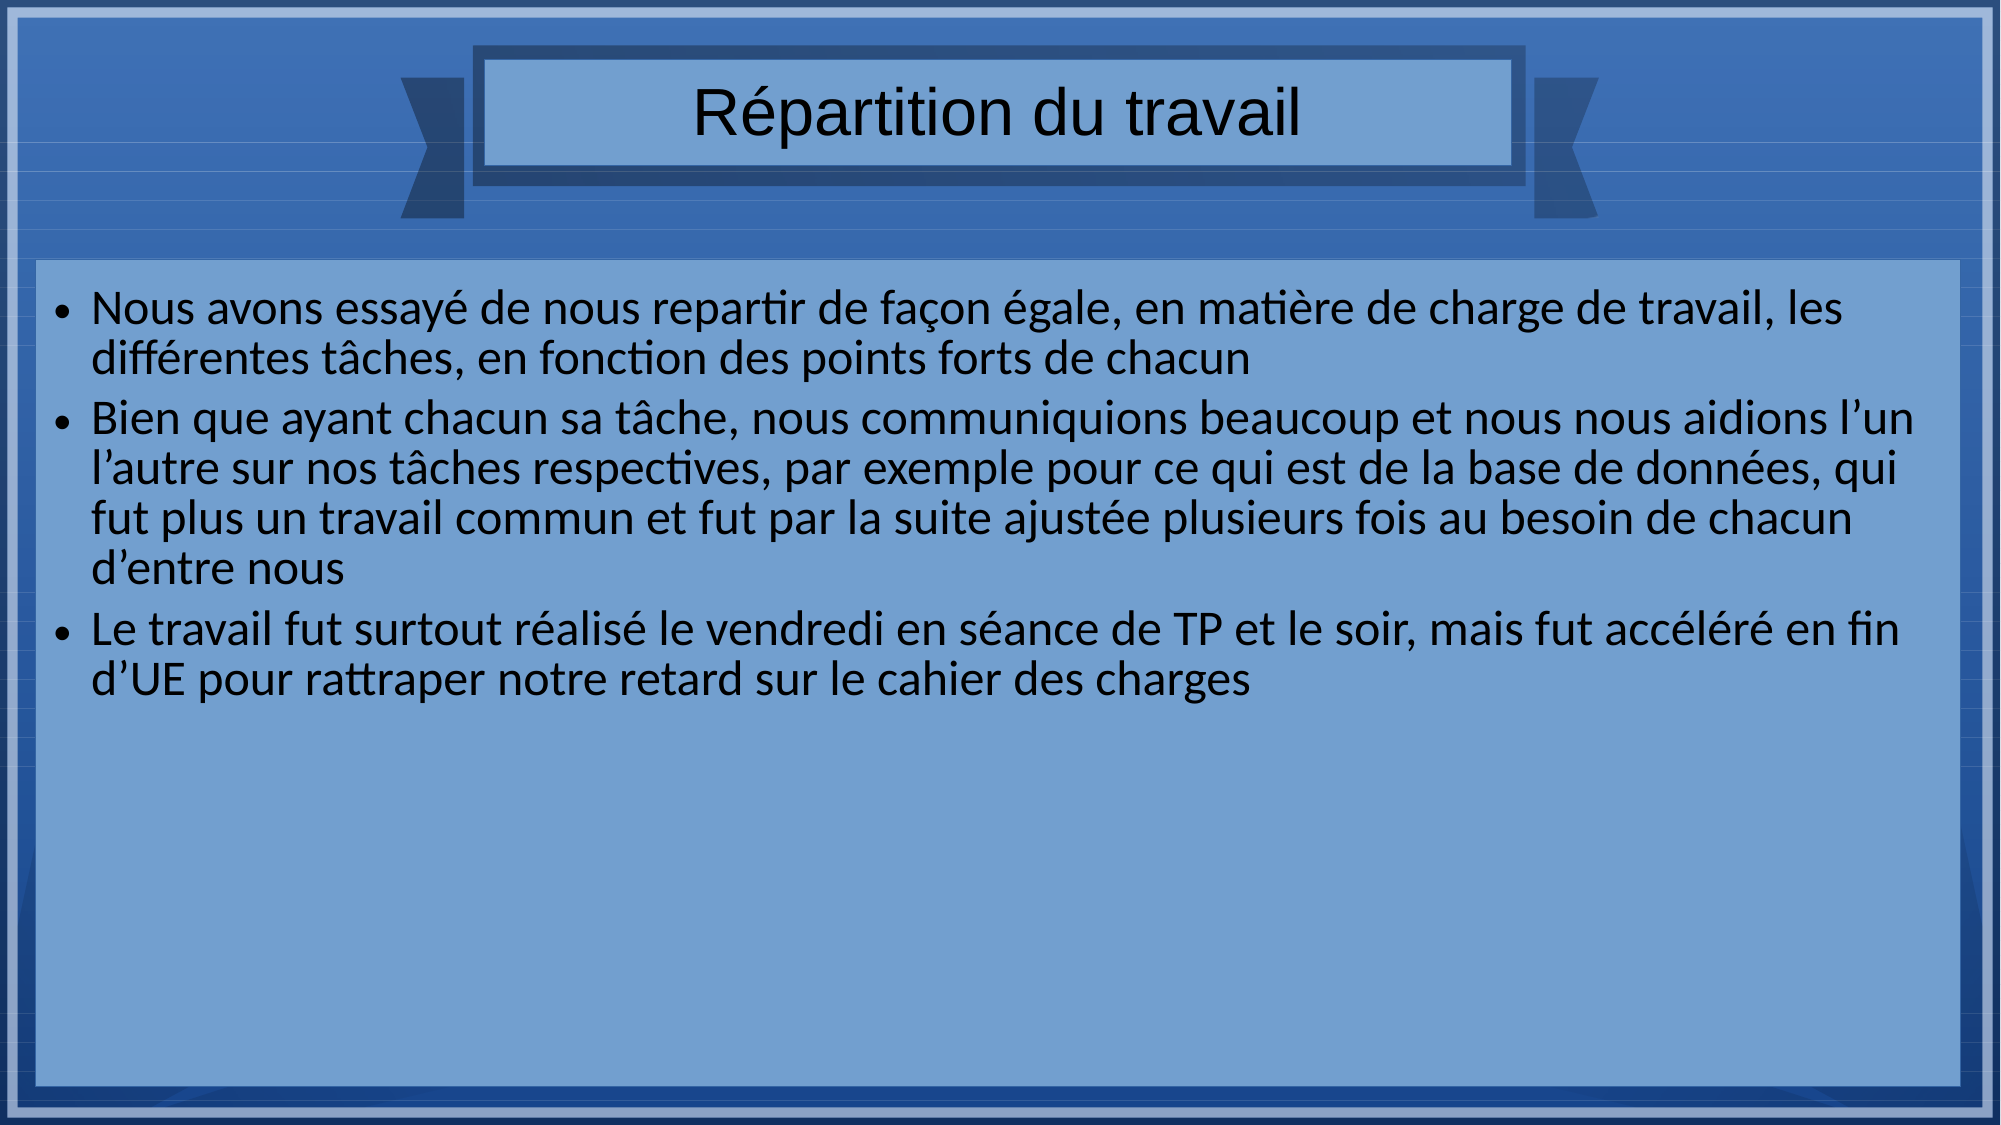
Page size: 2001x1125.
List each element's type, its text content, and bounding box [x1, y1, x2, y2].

text_box [35, 259, 1961, 1087]
text_box Répartition du travail [484, 59, 1512, 166]
text_box Nous avons essayé de nous repartir de façon égale, en matière de charge de travail, les différentes tâches, en fonction des points forts de chacun Bien que ayant chacun sa tâche, nous communiquions beaucoup et nous nous aidions l’un l’autre sur nos tâches respectives, par exemple pour ce qui est de la base de données, qui fut plus un travail commun et fut par la suite ajustée plusieurs fois au besoin de chacun d’entre nous Le travail fut surtout réalisé le vendredi en séance de TP et le soir, mais fut accéléré en fin d’UE pour rattraper notre retard sur le cahier des charges [0, 279, 1938, 804]
